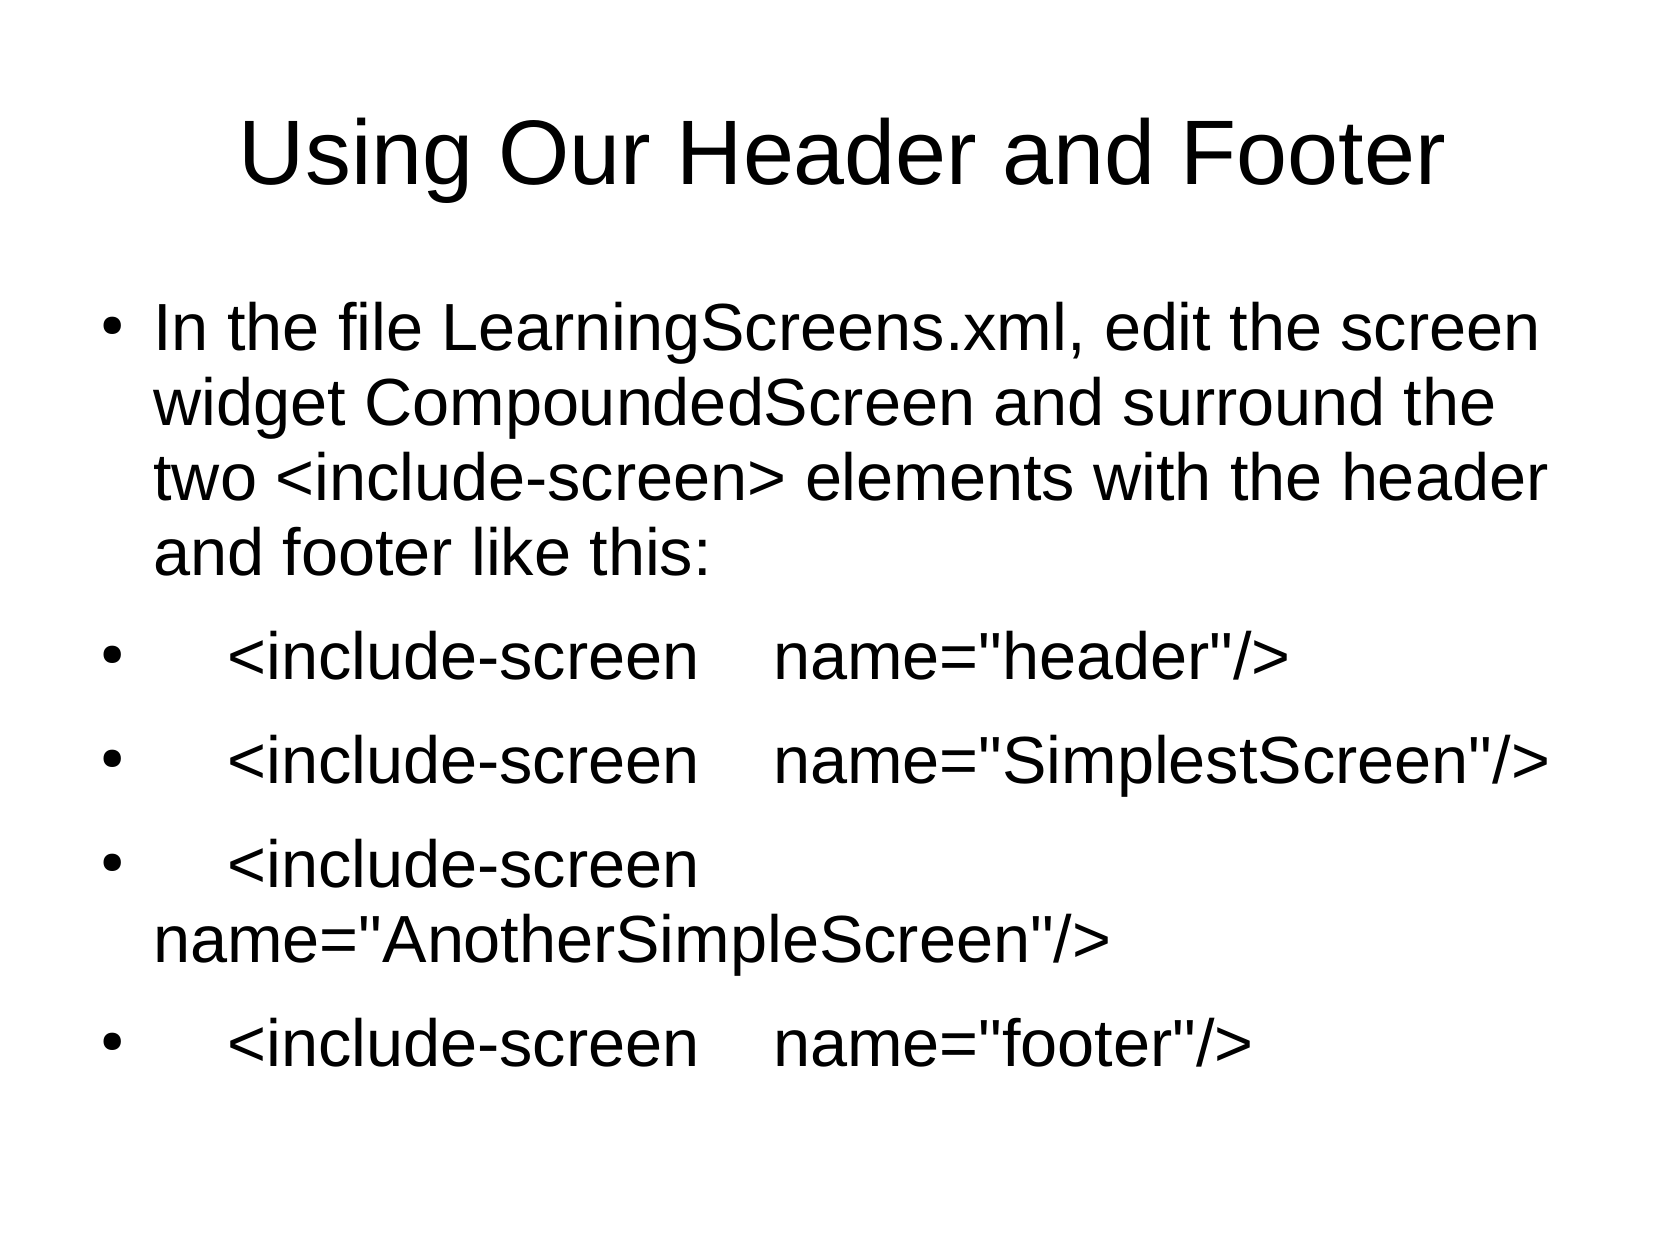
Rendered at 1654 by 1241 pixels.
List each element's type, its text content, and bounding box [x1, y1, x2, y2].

title Using Our Header and Footer [82, 56, 1571, 250]
list In the file LearningScreens.xml, edit the screen widget CompoundedScreen and surround the two <include-screen> elements with the header and footer like this: <include-screen name="header"/> <include-screen name="SimplestScreen"/> <include-screen name="AnotherSimpleScreen"/> <include-screen name="footer"/> [82, 290, 1571, 1109]
